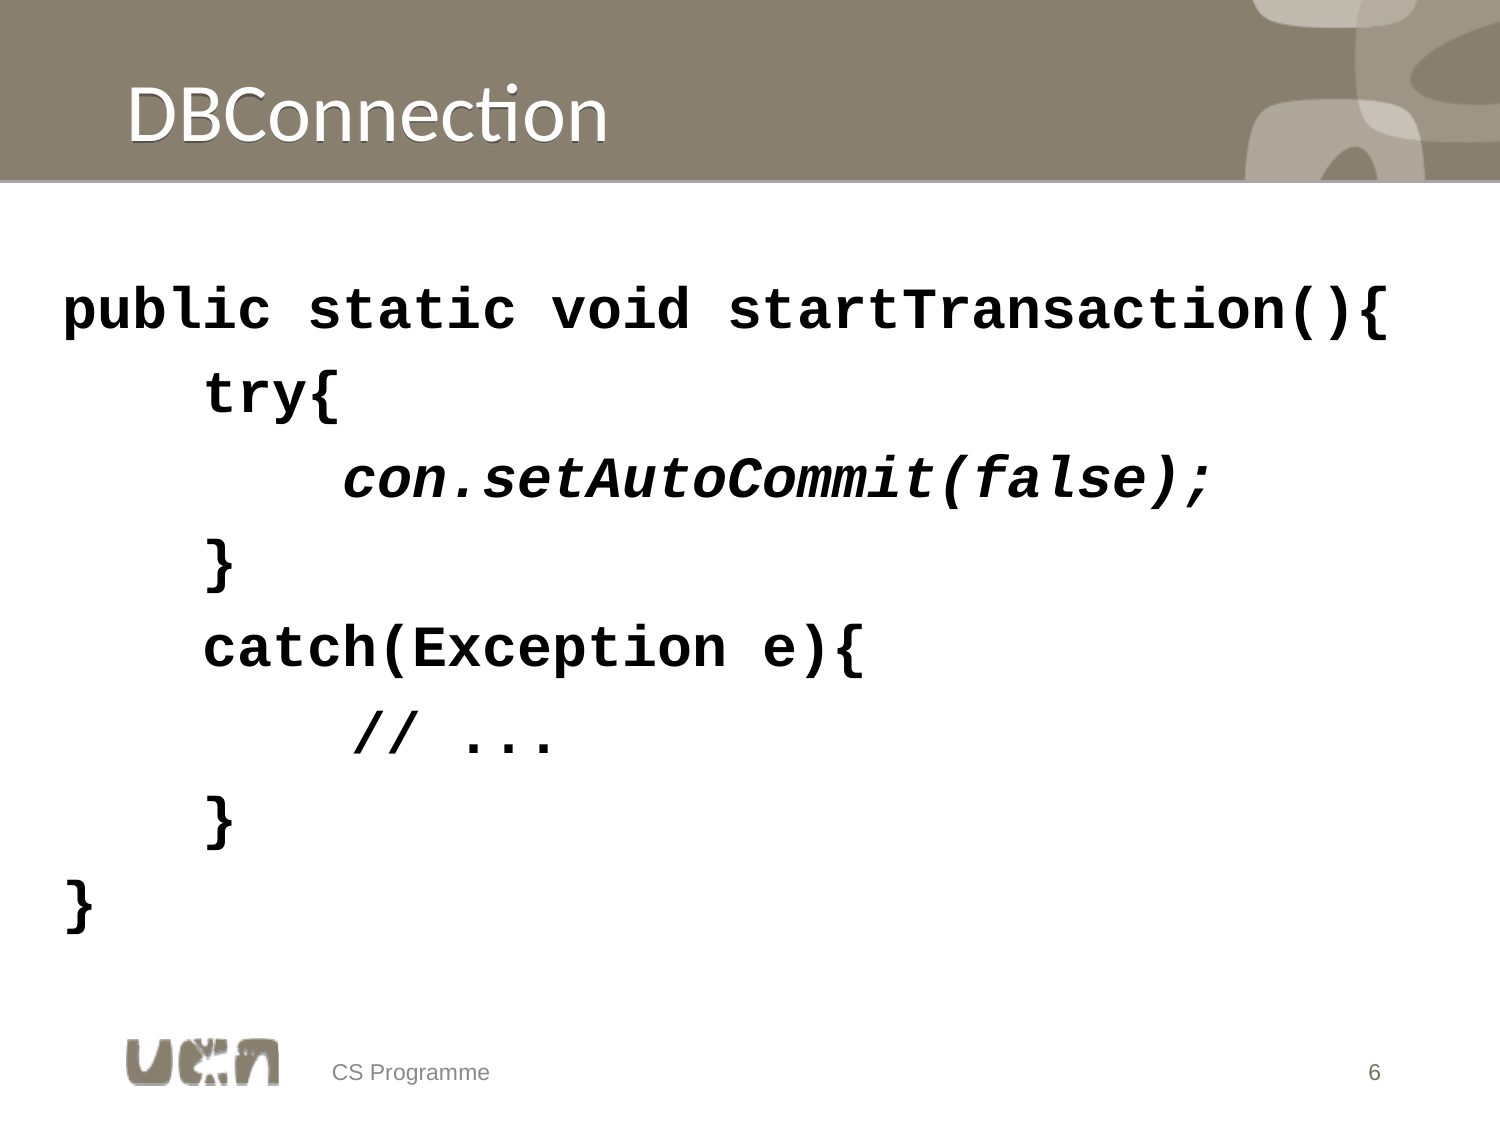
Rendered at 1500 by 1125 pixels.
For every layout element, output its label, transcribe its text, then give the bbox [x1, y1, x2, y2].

text_box <number> [1353, 1041, 1454, 1102]
list public static void startTransaction(){ try{ con.setAutoCommit(false); } catch(Exception e){ // ... } } [47, 262, 1477, 1005]
text_box CS Programme [316, 1041, 1233, 1102]
title DBConnection [111, 48, 1385, 166]
